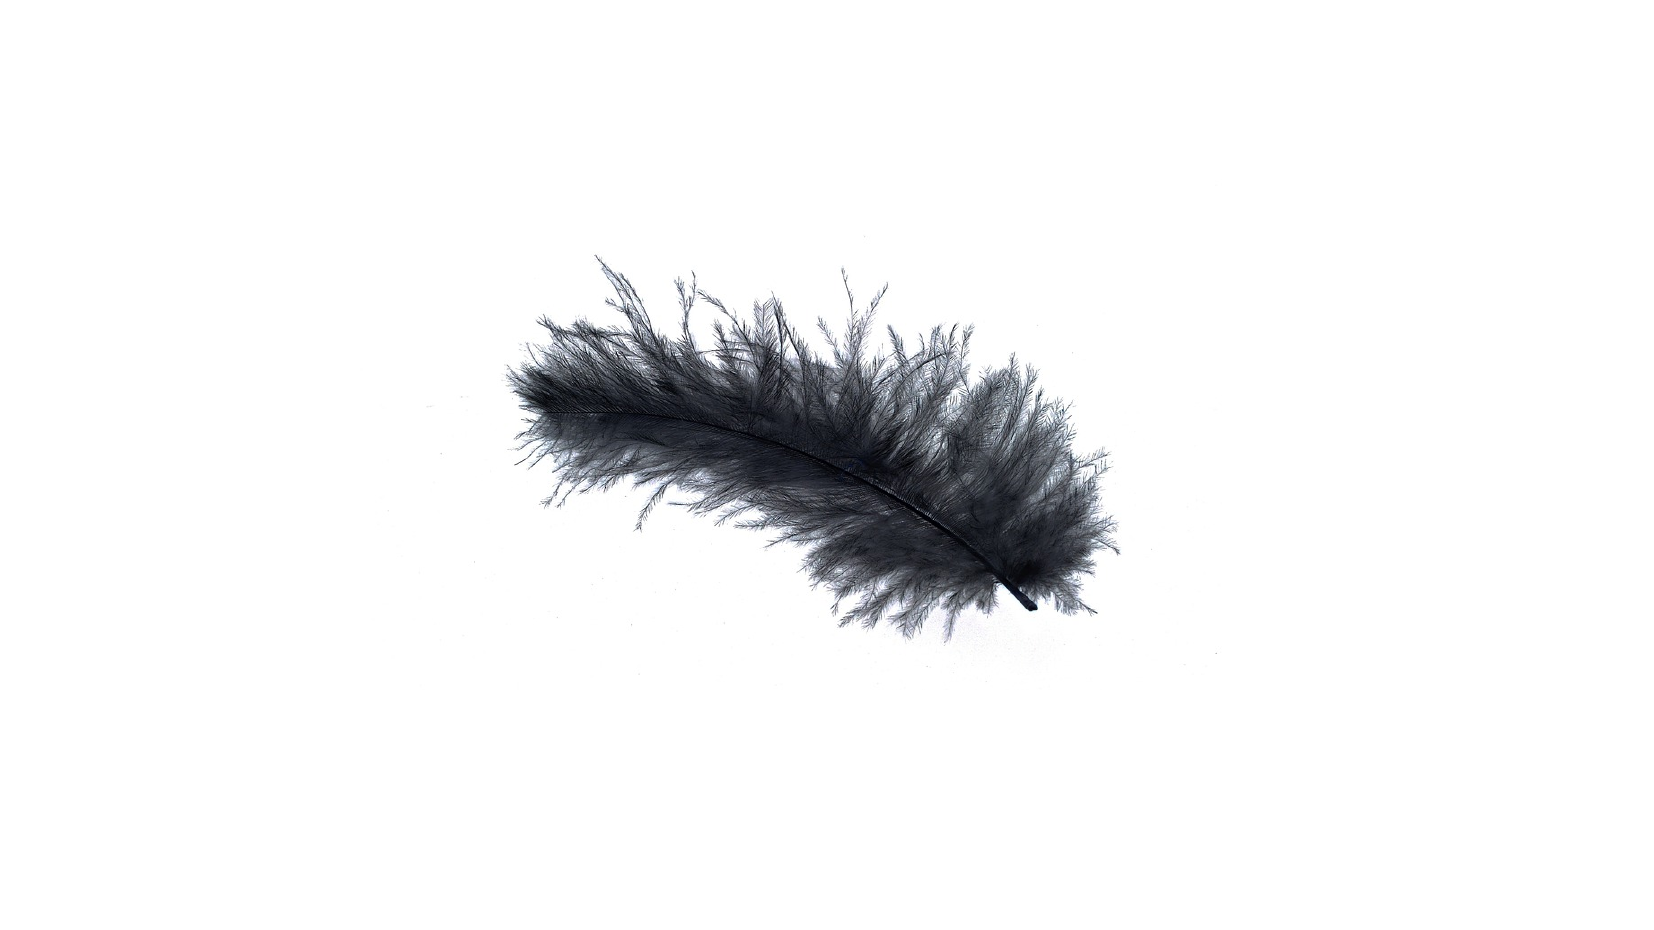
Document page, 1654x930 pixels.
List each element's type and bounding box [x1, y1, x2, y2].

picture [360, 164, 1222, 691]
